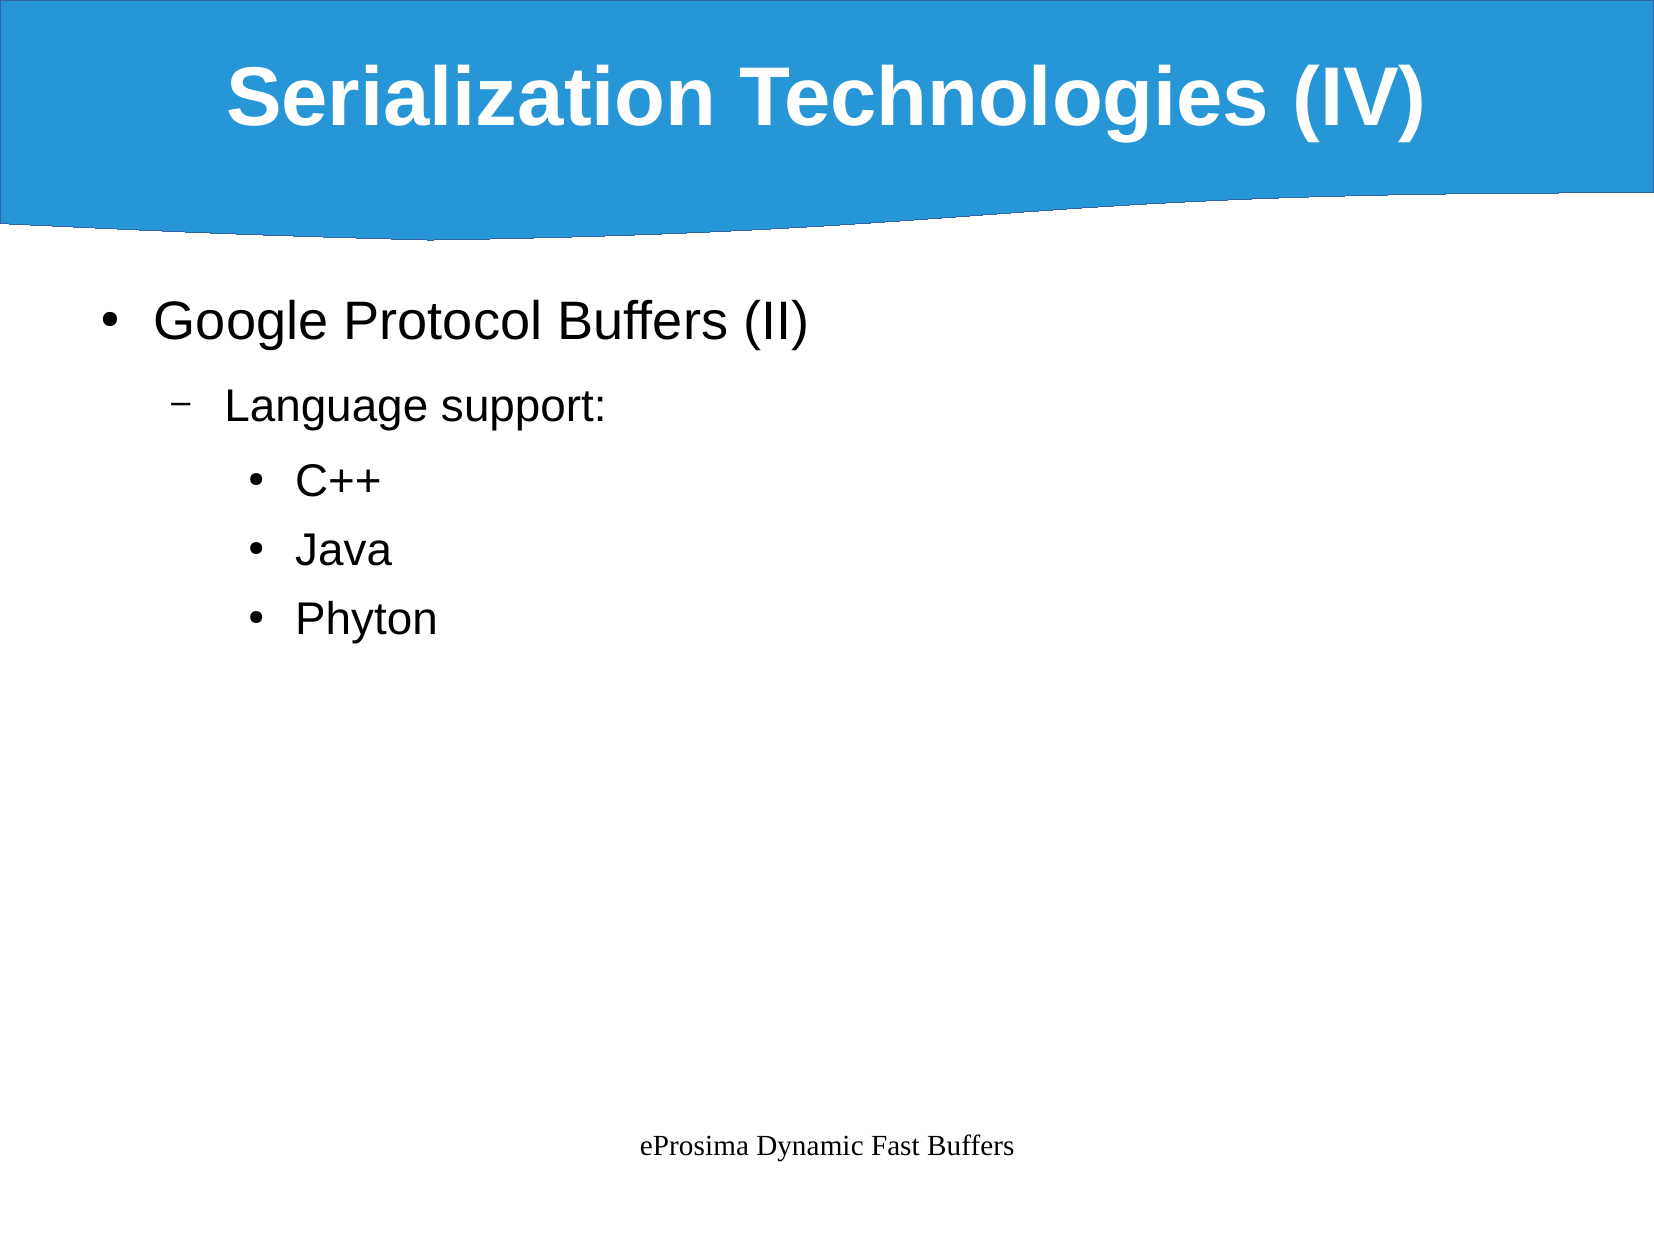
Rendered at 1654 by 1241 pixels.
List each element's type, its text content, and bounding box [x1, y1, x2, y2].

list Google Protocol Buffers (II) Language support: C++ Java Phyton [82, 290, 1571, 1141]
text_box Serialization Technologies (IV) [0, 0, 1654, 241]
